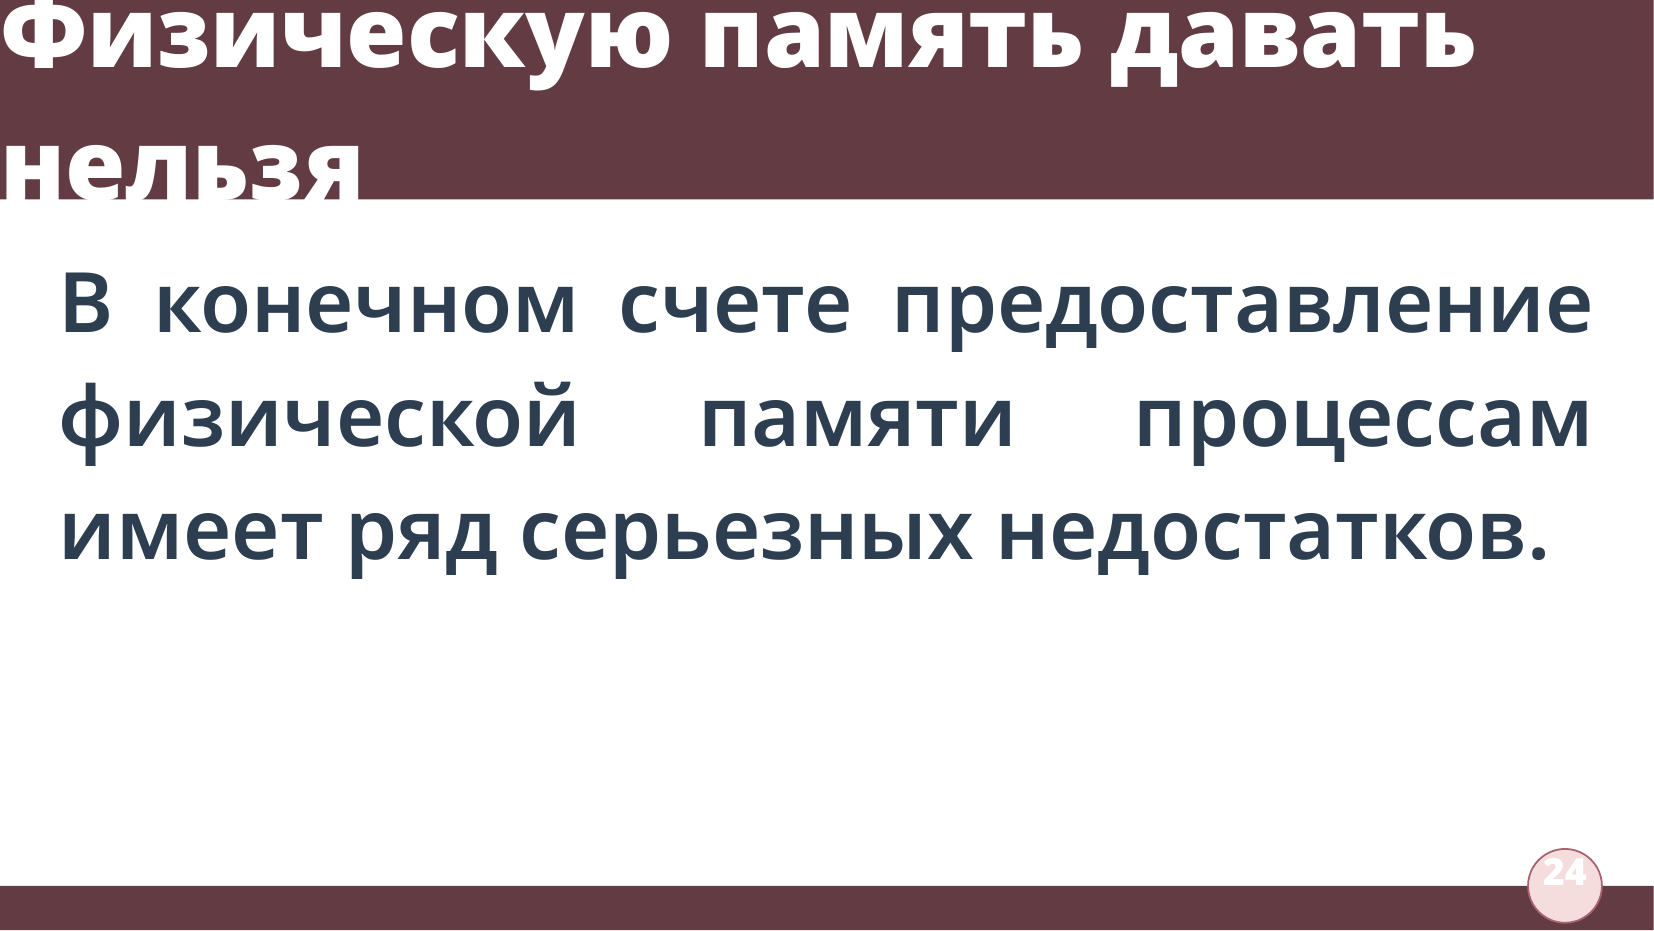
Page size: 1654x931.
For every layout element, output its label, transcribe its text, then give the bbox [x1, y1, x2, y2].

list В конечном счете предоставление физической памяти процессам имеет ряд серьезных недостатков. [59, 243, 1595, 864]
title Физическую память давать нельзя [0, 37, 1654, 155]
